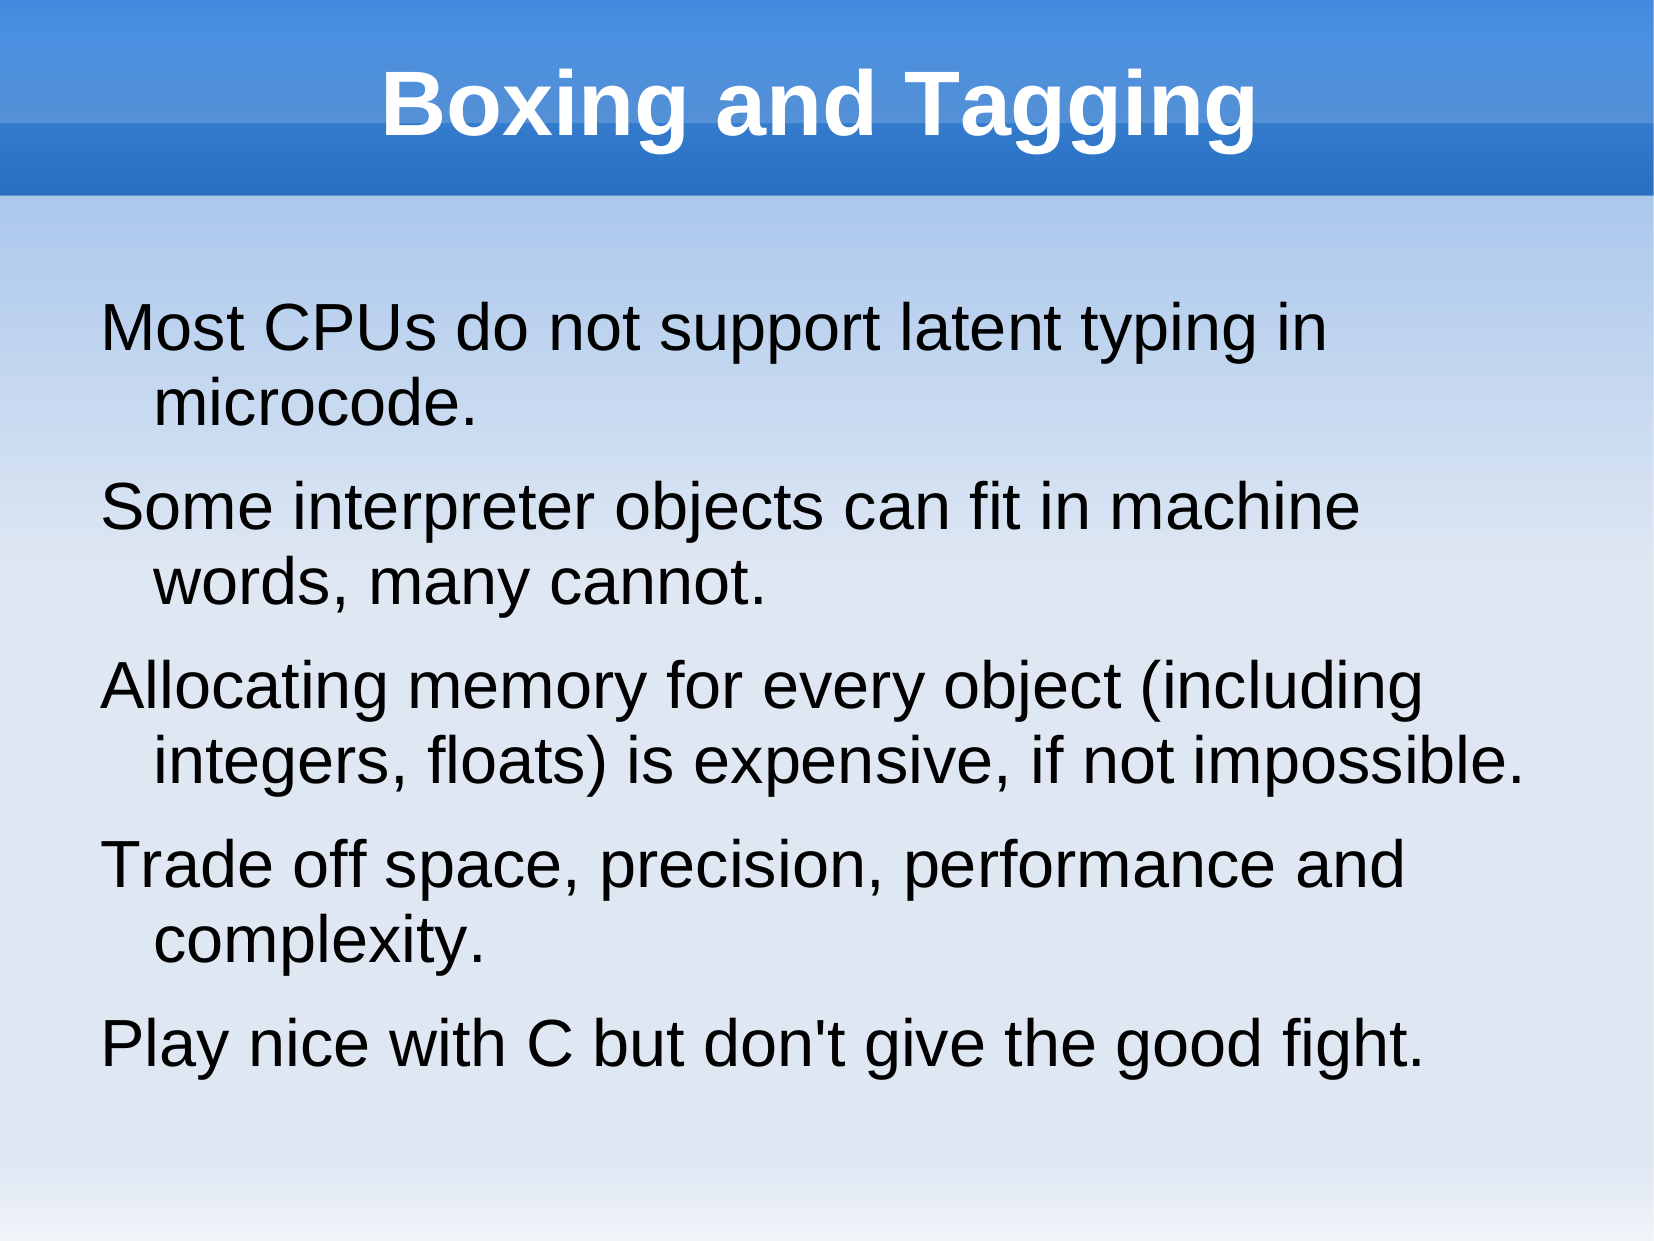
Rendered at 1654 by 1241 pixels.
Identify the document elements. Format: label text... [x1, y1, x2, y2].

picture [0, 0, 1654, 1241]
list Most CPUs do not support latent typing in microcode. Some interpreter objects can fit in machine words, many cannot. Allocating memory for every object (including integers, floats) is expensive, if not impossible. Trade off space, precision, performance and complexity. Play nice with C but don't give the good fight. [82, 290, 1571, 1094]
title Boxing and Tagging [76, 7, 1565, 200]
